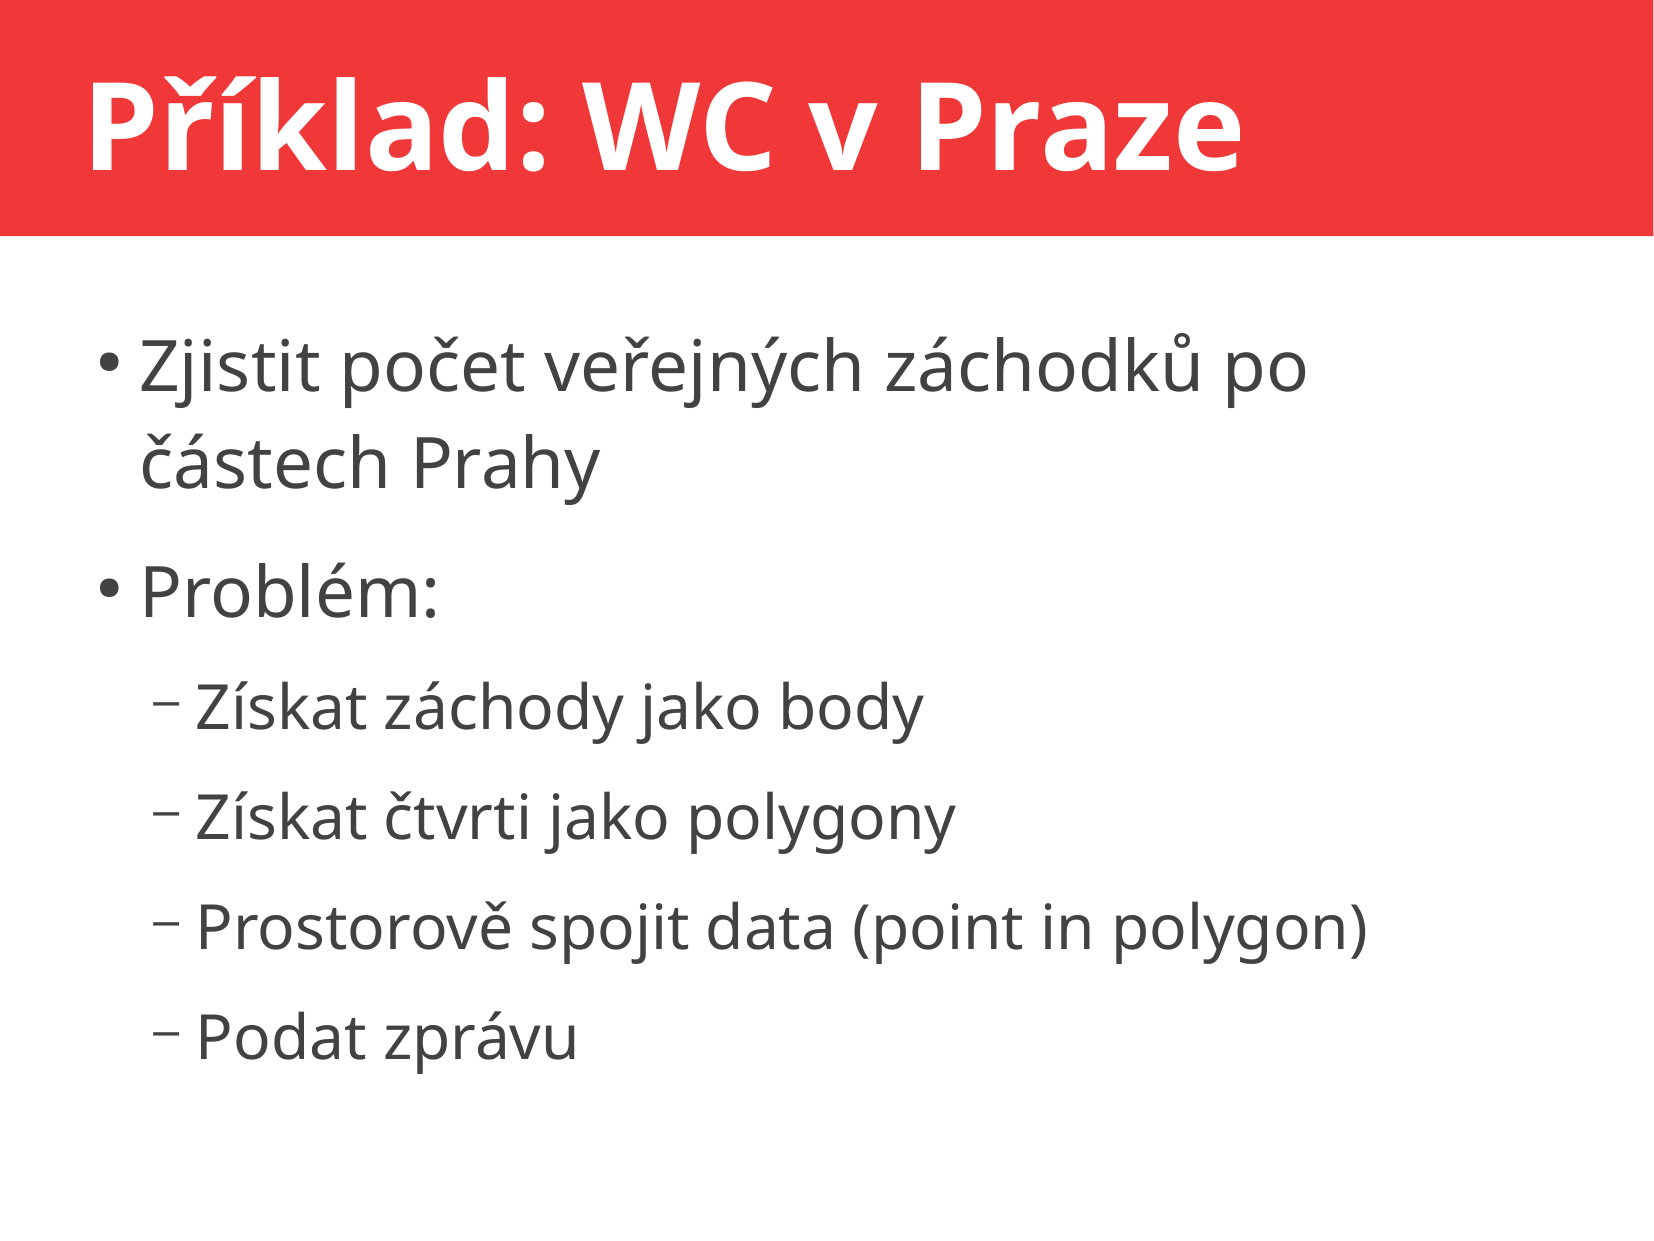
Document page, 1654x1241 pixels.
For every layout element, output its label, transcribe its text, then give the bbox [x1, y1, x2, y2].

list Zjistit počet veřejných záchodků po částech Prahy Problém: Získat záchody jako body Získat čtvrti jako polygony Prostorově spojit data (point in polygon) Podat zprávu [82, 314, 1563, 1080]
title Příklad: WC v Praze [82, 19, 1571, 227]
